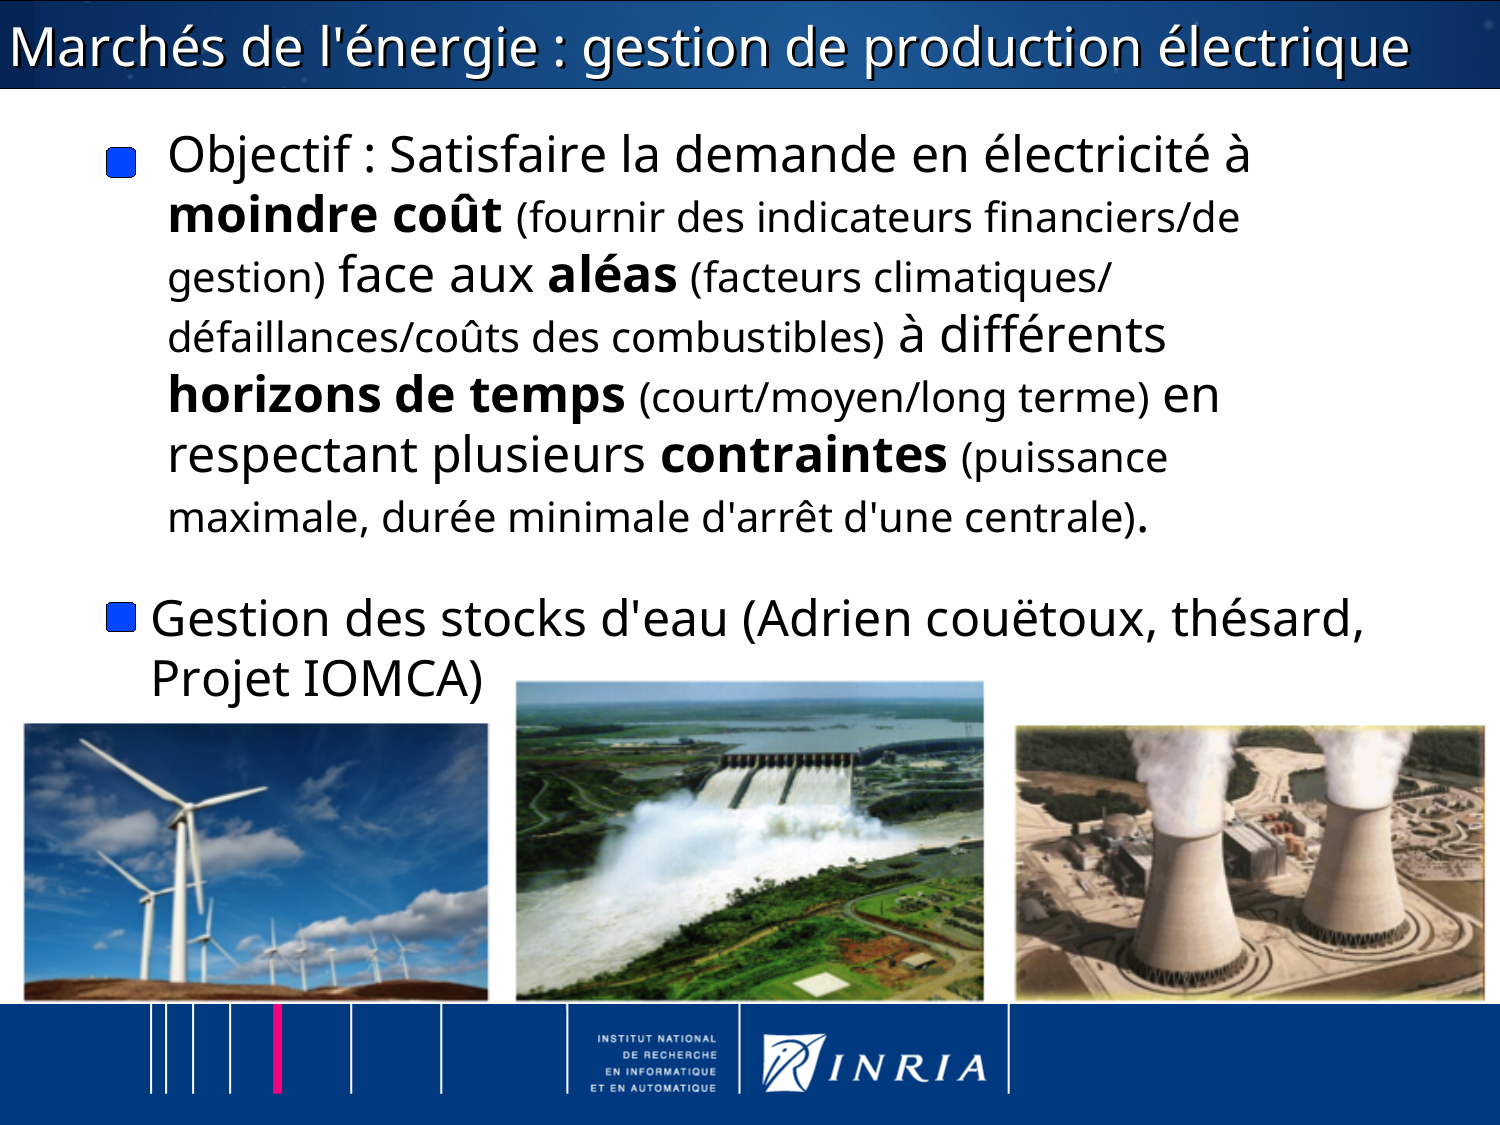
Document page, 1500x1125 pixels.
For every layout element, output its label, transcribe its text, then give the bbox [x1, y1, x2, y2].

picture [0, 714, 1500, 1125]
text_box [106, 147, 136, 178]
text_box Objectif : Satisfaire la demande en électricité à moindre coût (fournir des indicateurs financiers/de gestion) face aux aléas (facteurs climatiques/ défaillances/coûts des combustibles) à différents horizons de temps (court/moyen/long terme) en respectant plusieurs contraintes (puissance maximale, durée minimale d'arrêt d'une centrale). [152, 114, 1388, 567]
text_box Gestion des stocks d'eau (Adrien couëtoux, thésard, Projet IOMCA) [135, 578, 1447, 714]
text_box Marchés de l'énergie : gestion de production électrique [0, 0, 1500, 89]
text_box [106, 602, 135, 632]
